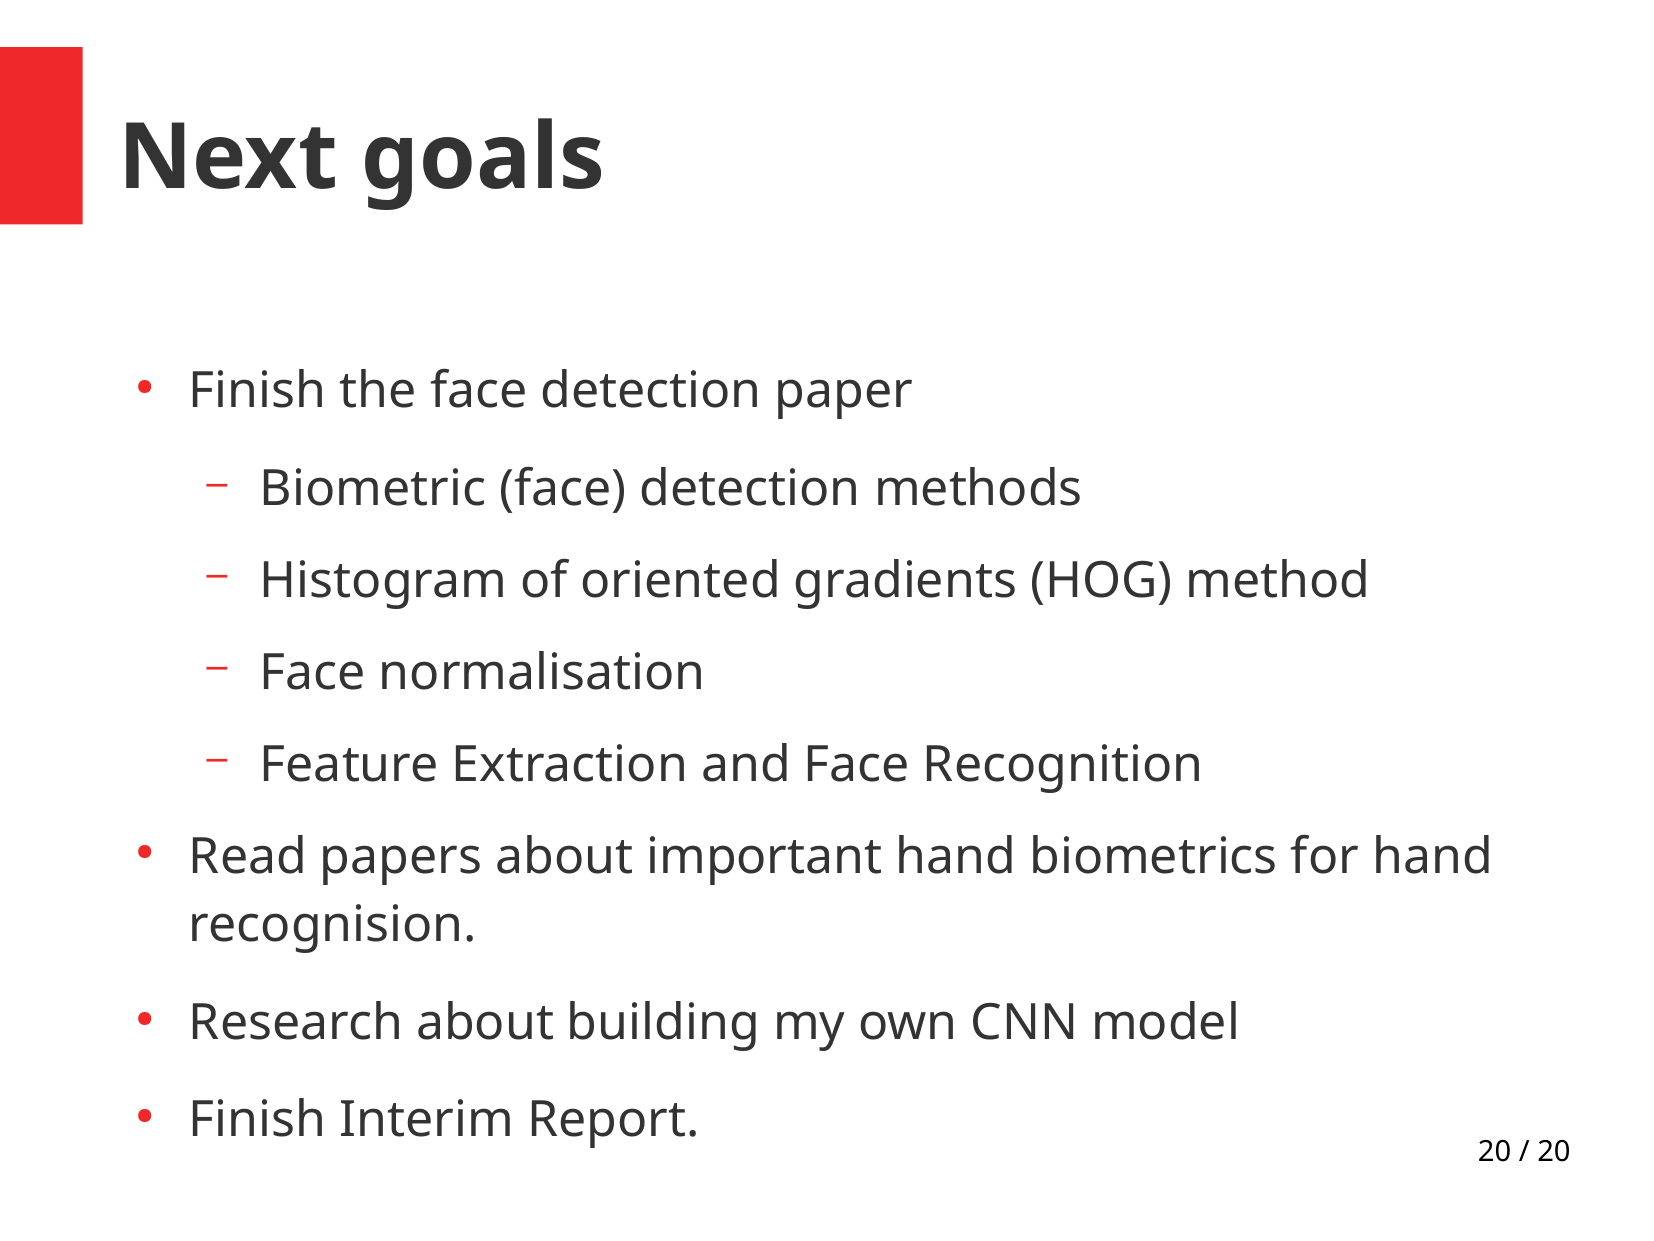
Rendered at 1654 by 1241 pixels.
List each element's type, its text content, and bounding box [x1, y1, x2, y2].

list Finish the face detection paper Biometric (face) detection methods Histogram of oriented gradients (HOG) method Face normalisation Feature Extraction and Face Recognition Read papers about important hand biometrics for hand recognision. Research about building my own CNN model Finish Interim Report. [118, 354, 1536, 1074]
title Next goals [118, 49, 1571, 257]
